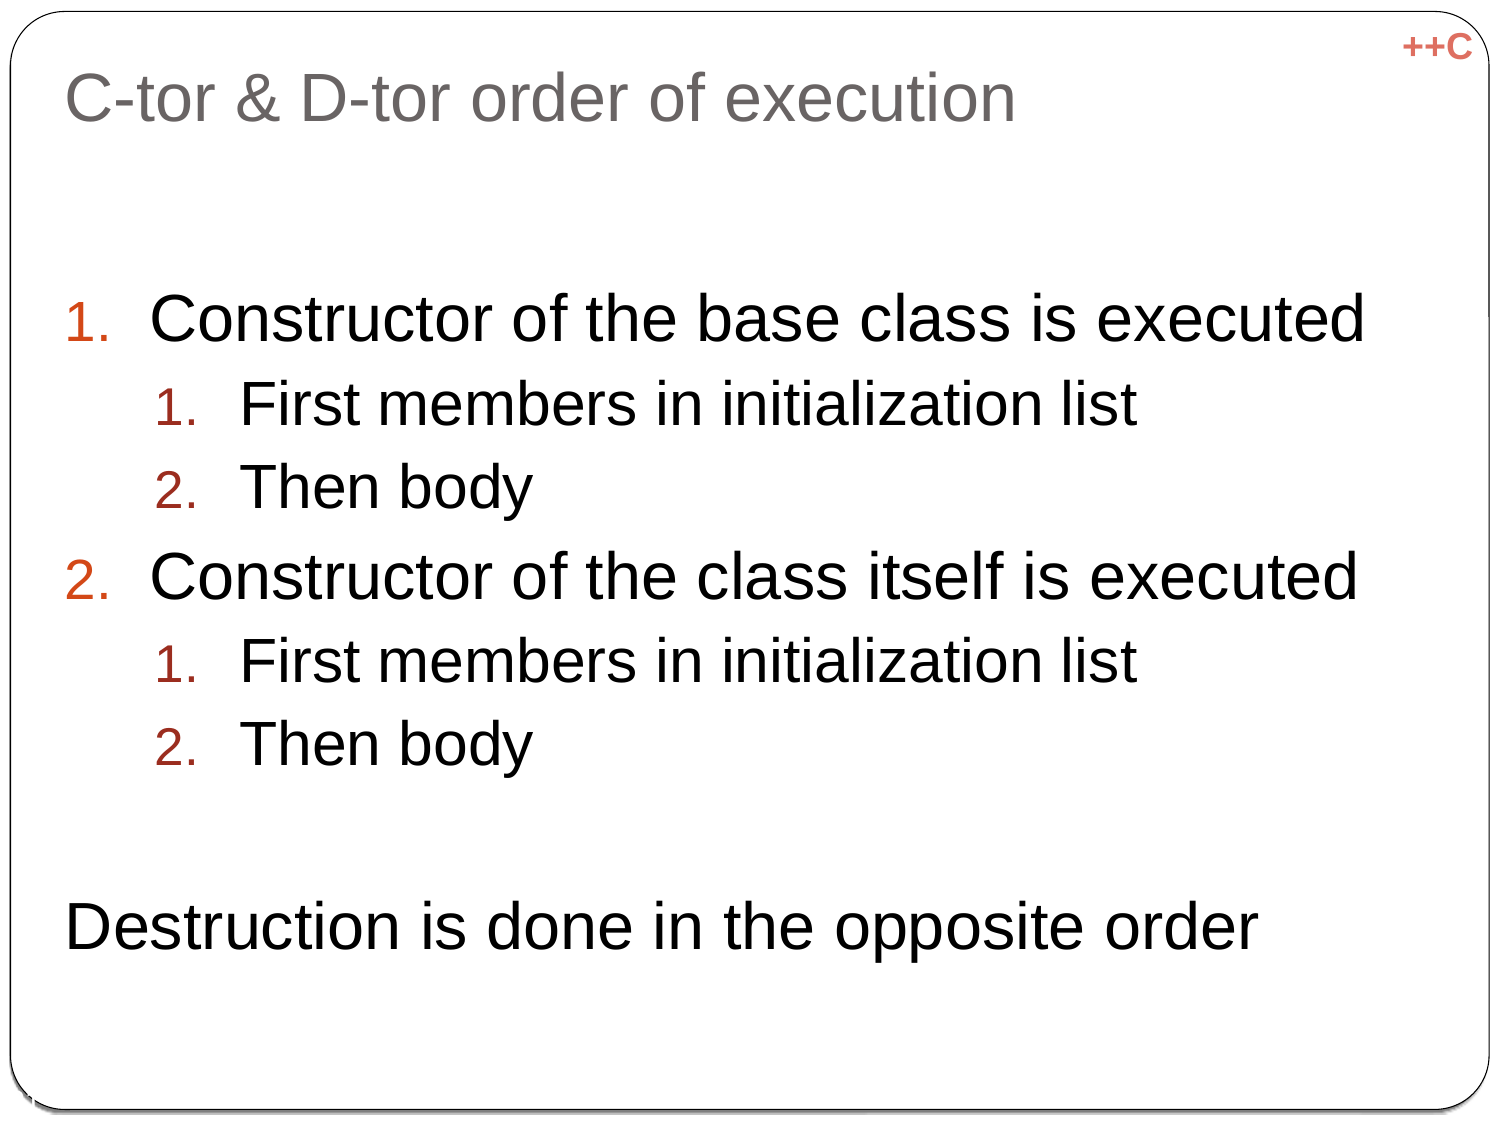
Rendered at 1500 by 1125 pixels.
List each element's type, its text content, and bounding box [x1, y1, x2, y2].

title C-tor & D-tor order of execution [50, 45, 1450, 149]
slide_number <number> [0, 1074, 50, 1125]
list Constructor of the base class is executed First members in initialization list Then body Constructor of the class itself is executed First members in initialization list Then body Destruction is done in the opposite order [50, 149, 1450, 1088]
